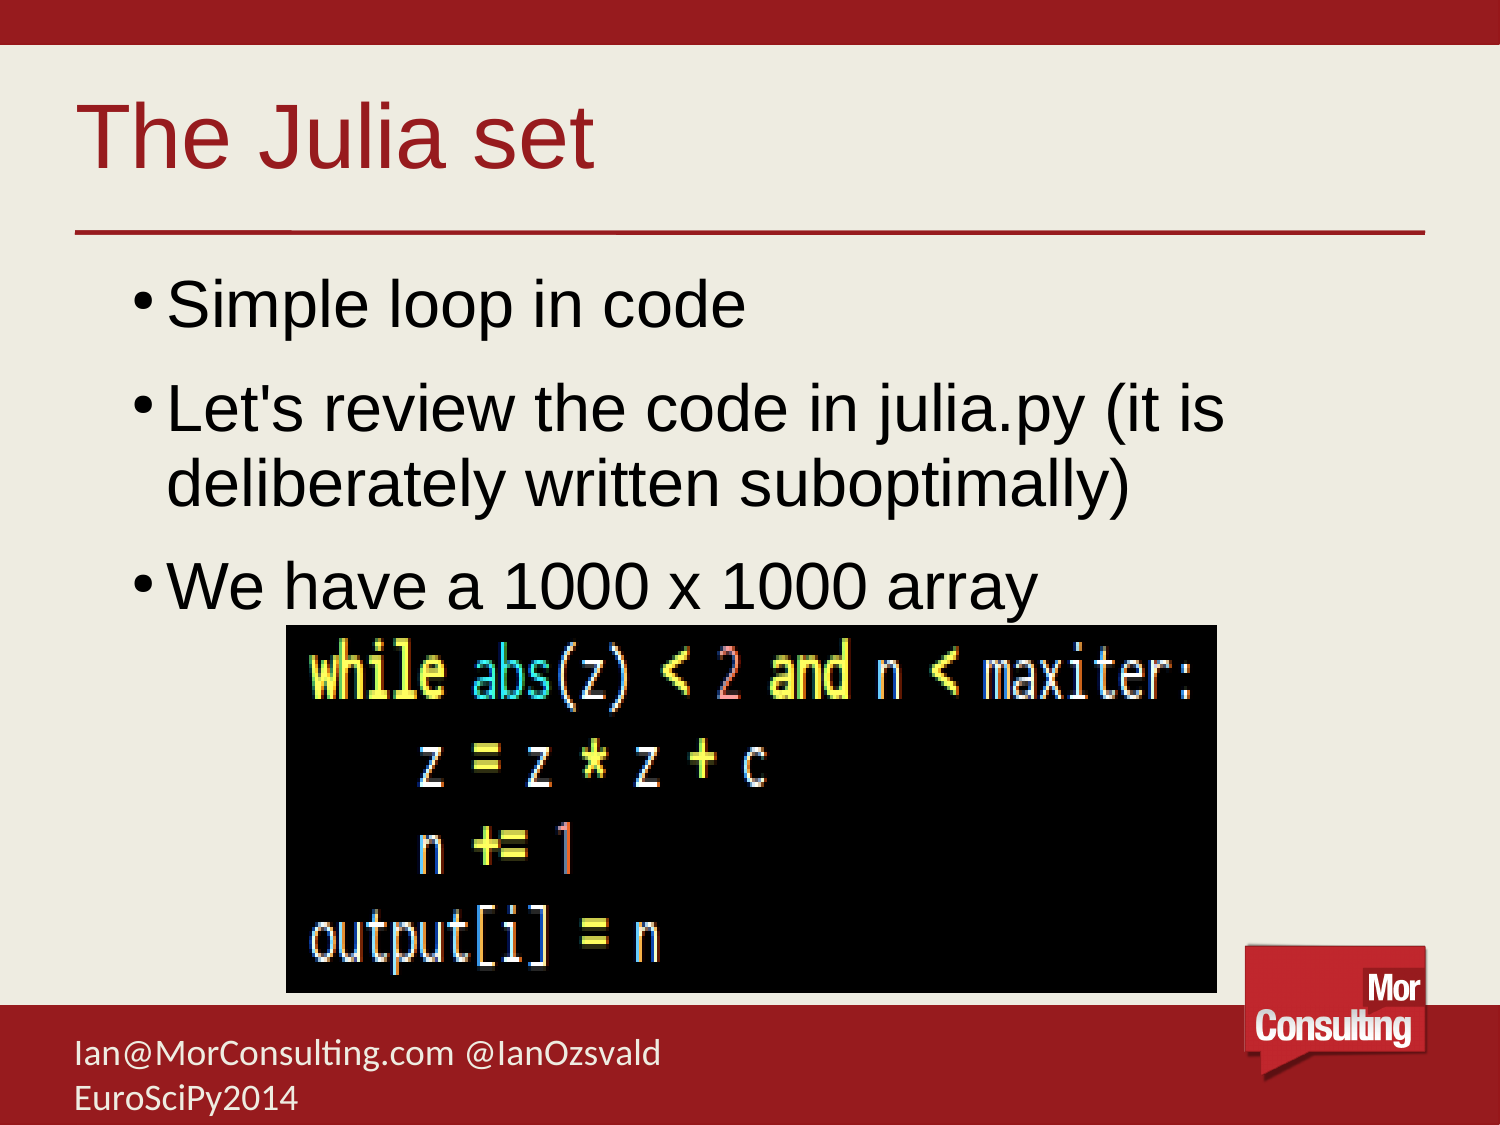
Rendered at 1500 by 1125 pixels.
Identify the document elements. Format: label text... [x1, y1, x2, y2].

picture [286, 625, 1217, 993]
picture [1230, 935, 1438, 1089]
list Simple loop in code Let's review the code in julia.py (it is deliberately written suboptimally) We have a 1000 x 1000 array [75, 263, 1395, 916]
title The Julia set [74, 44, 1425, 232]
